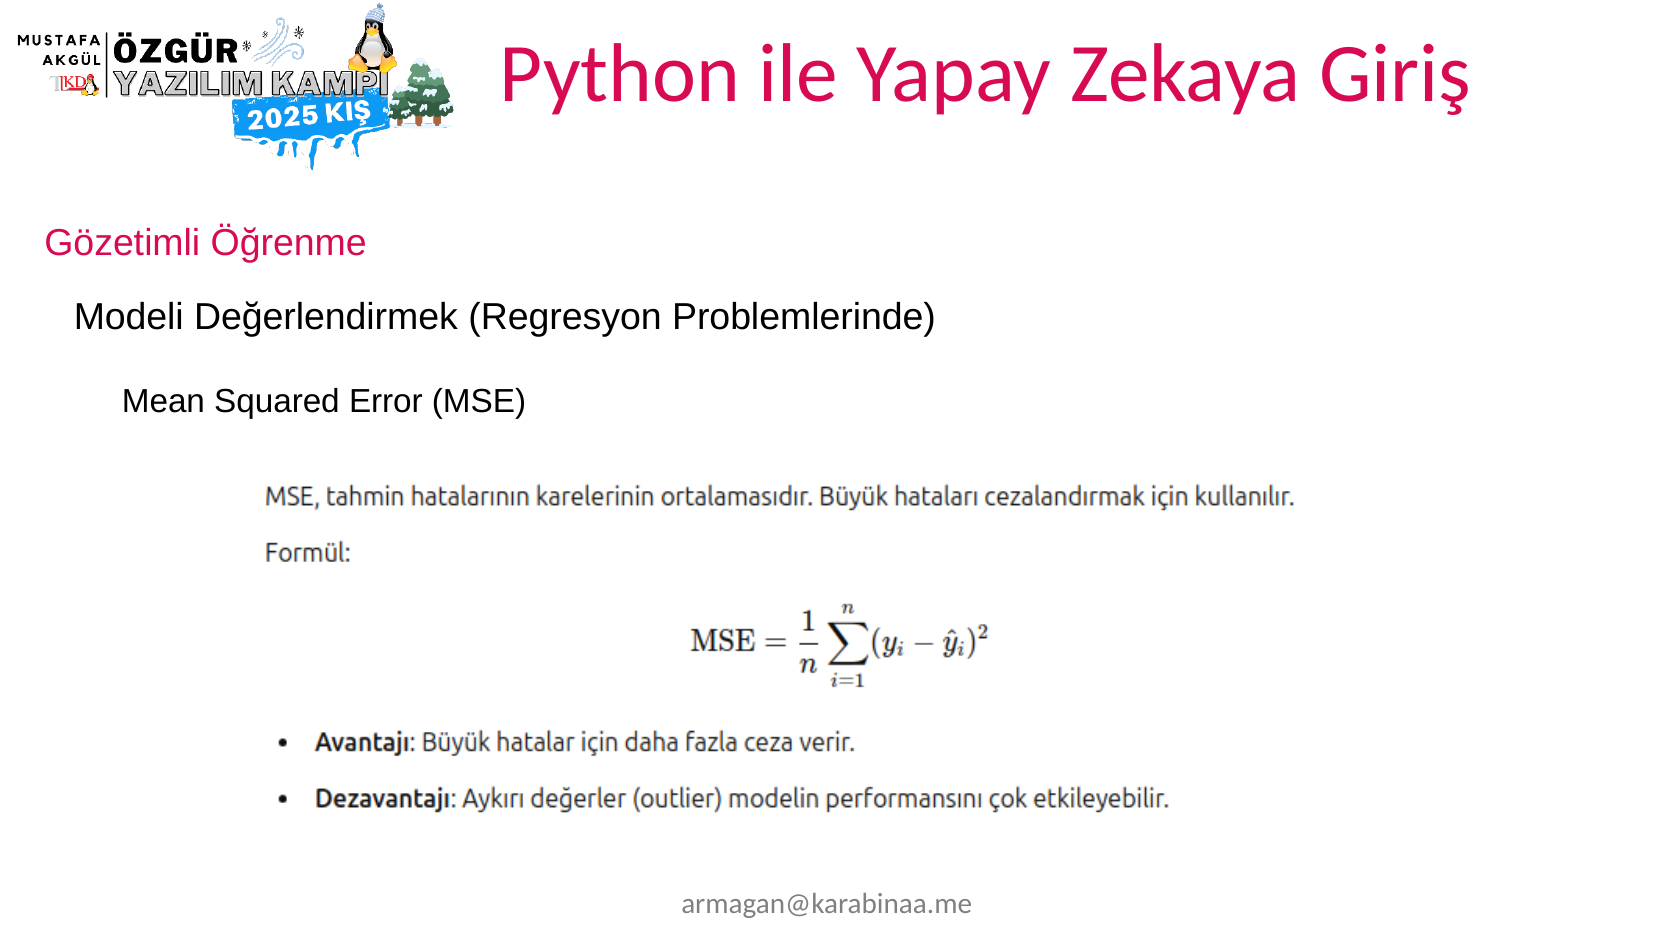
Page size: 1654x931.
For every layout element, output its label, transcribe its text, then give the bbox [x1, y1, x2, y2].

text_box Modeli Değerlendirmek (Regresyon Problemlerinde) [59, 288, 1241, 387]
picture [0, 0, 463, 177]
text_box Python ile Yapay Zekaya Giriş [484, 10, 1654, 126]
text_box armagan@karabinaa.me [0, 877, 1654, 928]
picture [251, 465, 1317, 839]
text_box Gözetimli Öğrenme [29, 213, 854, 271]
text_box Mean Squared Error (MSE) [107, 375, 916, 502]
